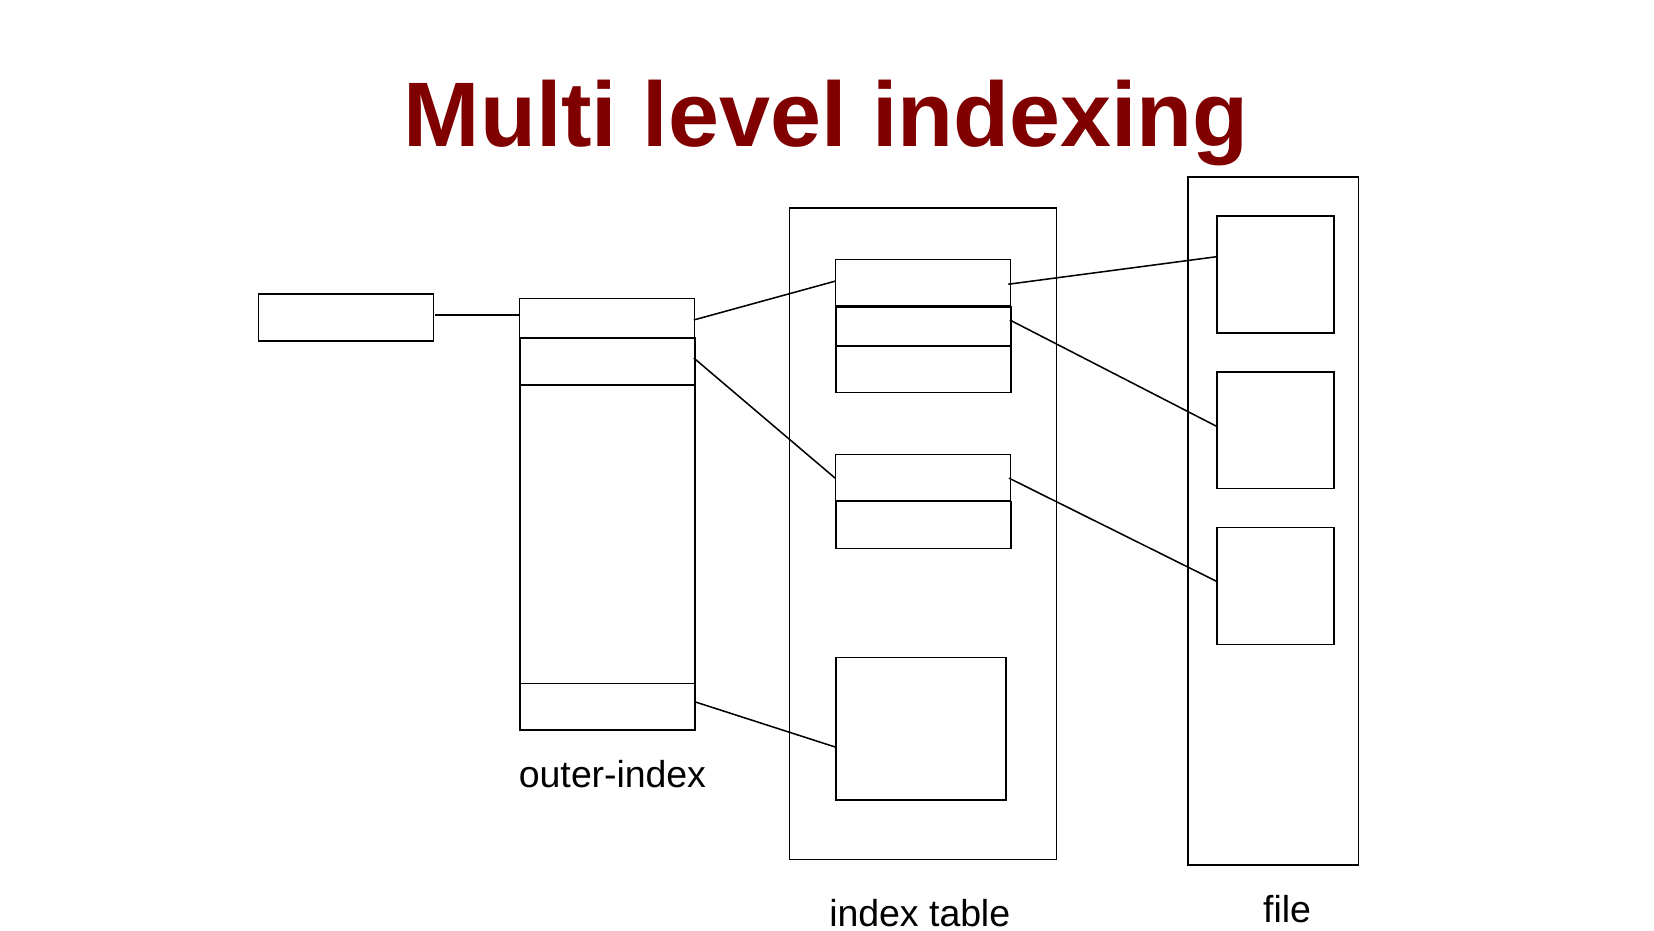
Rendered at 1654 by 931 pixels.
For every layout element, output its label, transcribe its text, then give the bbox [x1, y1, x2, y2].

text_box [835, 657, 1006, 801]
text_box [835, 454, 1011, 549]
text_box file [1241, 874, 1333, 931]
text_box [835, 259, 1011, 393]
text_box index table [807, 878, 1032, 931]
text_box [519, 298, 695, 731]
text_box [1188, 177, 1359, 866]
title Multi level indexing [82, 37, 1571, 193]
text_box [258, 293, 434, 341]
text_box outer-index [497, 739, 728, 806]
